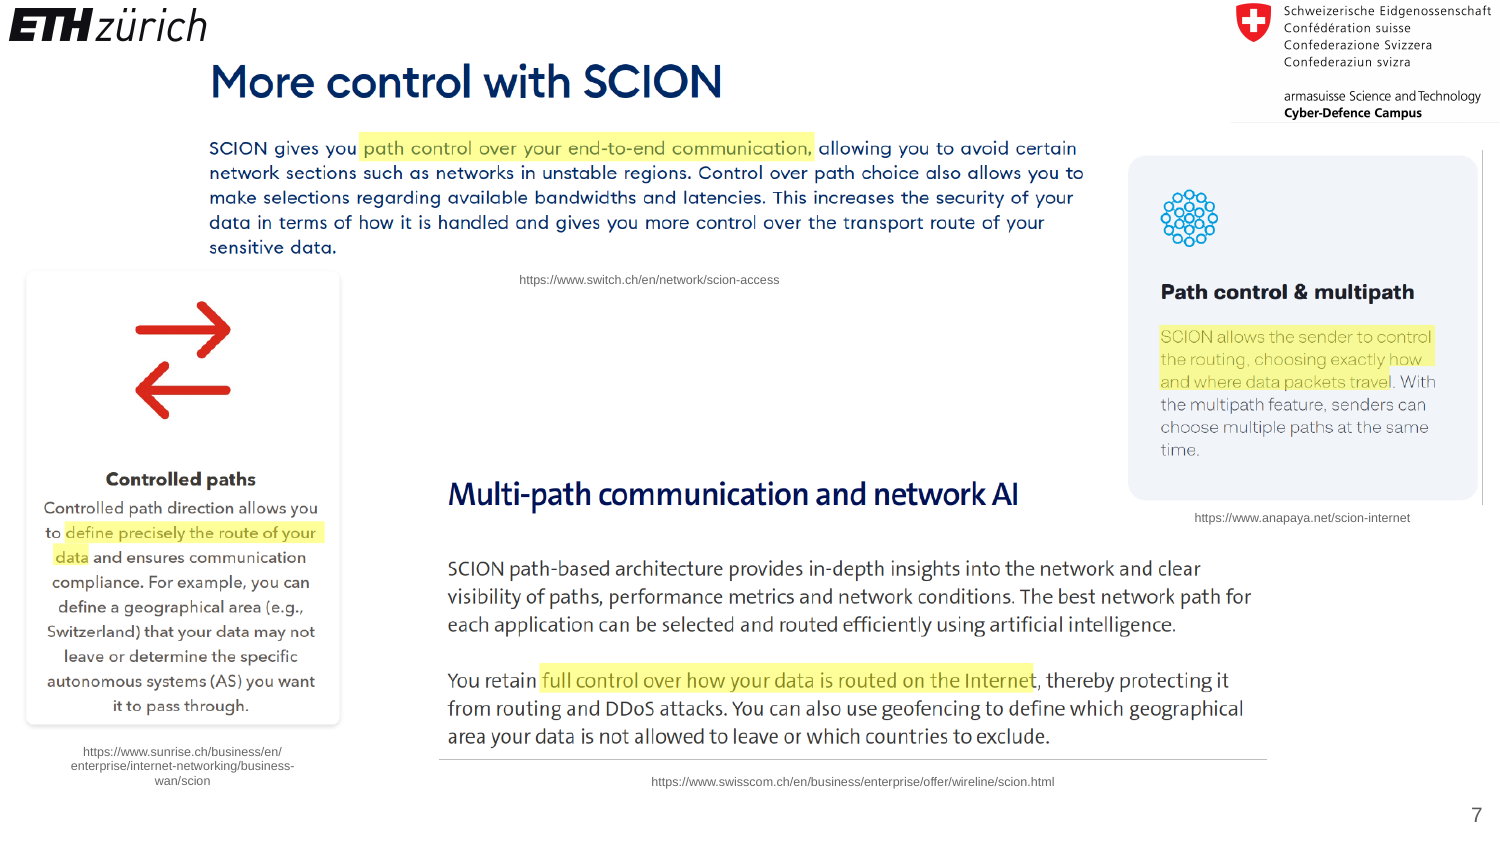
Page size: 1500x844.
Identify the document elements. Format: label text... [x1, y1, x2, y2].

picture [17, 54, 1092, 739]
text_box [53, 521, 325, 566]
text_box https://www.switch.ch/en/network/scion-access [354, 266, 945, 325]
picture [1231, 0, 1500, 123]
text_box https://www.anapaya.net/scion-internet [1154, 504, 1450, 562]
picture [8, 8, 207, 42]
text_box [539, 663, 1034, 693]
text_box [1159, 324, 1436, 390]
picture [439, 150, 1483, 760]
text_box [358, 131, 815, 162]
text_box https://www.swisscom.ch/en/business/enterprise/offer/wireline/scion.html [572, 767, 1134, 827]
text_box https://www.sunrise.ch/business/en/enterprise/internet-networking/business-wan/scion [49, 738, 316, 796]
